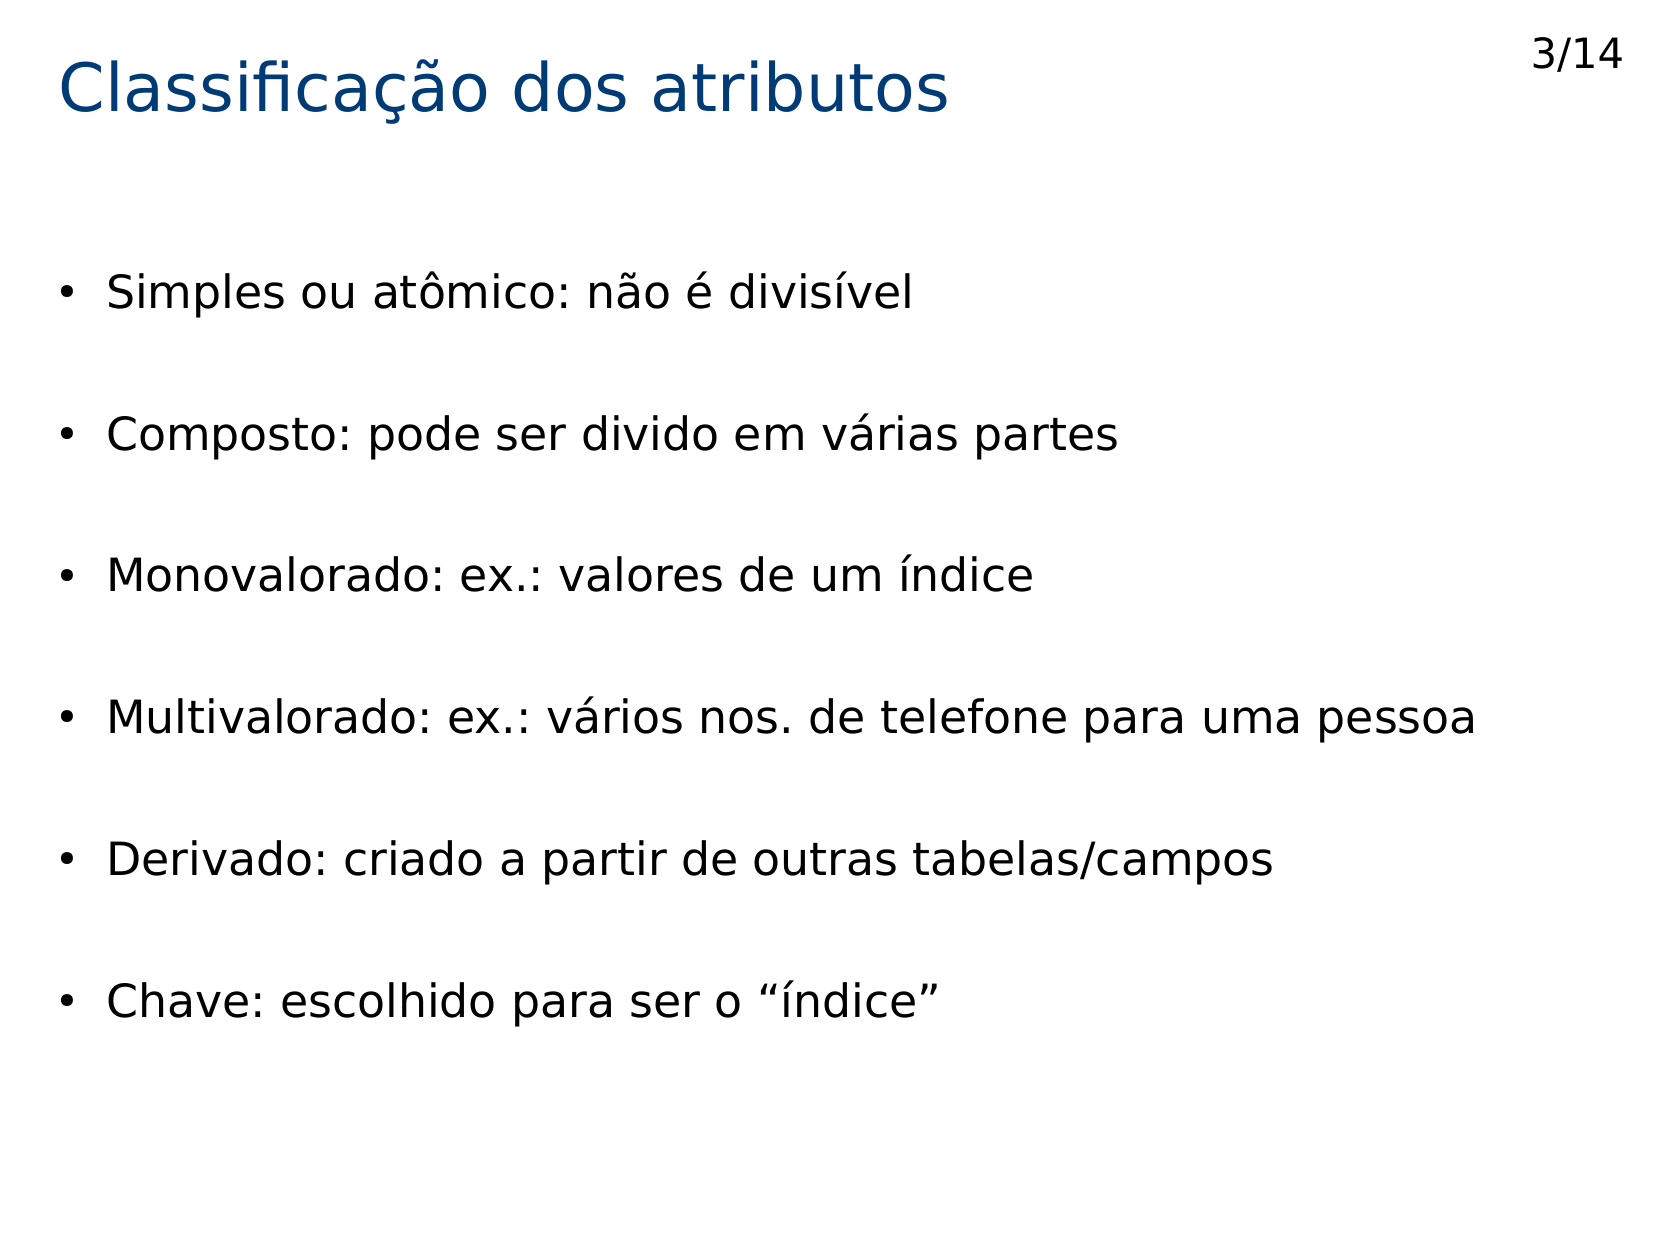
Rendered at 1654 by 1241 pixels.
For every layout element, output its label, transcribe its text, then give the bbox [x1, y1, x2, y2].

list Simples ou atômico: não é divisível Composto: pode ser divido em várias partes Monovalorado: ex.: valores de um índice Multivalorado: ex.: vários nos. de telefone para uma pessoa Derivado: criado a partir de outras tabelas/campos Chave: escolhido para ser o “índice” [59, 265, 1625, 1211]
title Classificação dos atributos [59, 29, 1506, 148]
